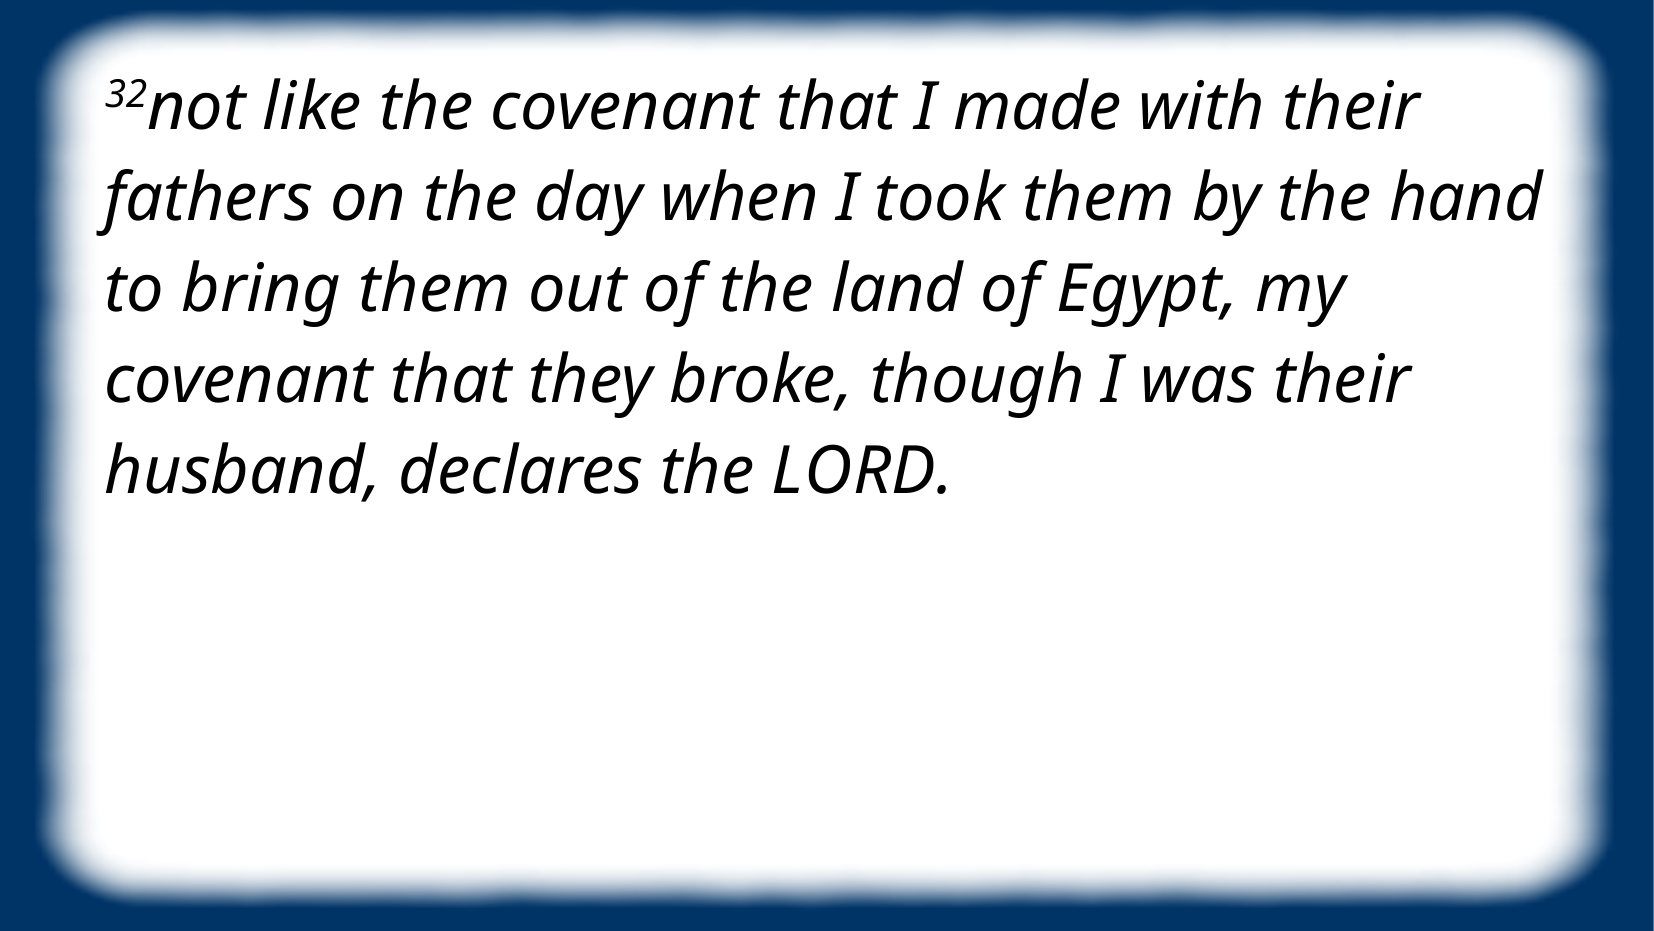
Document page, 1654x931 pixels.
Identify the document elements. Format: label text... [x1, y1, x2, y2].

picture [0, 0, 1654, 931]
text_box 32not like the covenant that I made with their fathers on the day when I took them by the hand to bring them out of the land of Egypt, my covenant that they broke, though I was their husband, declares the LORD. [90, 51, 1561, 511]
